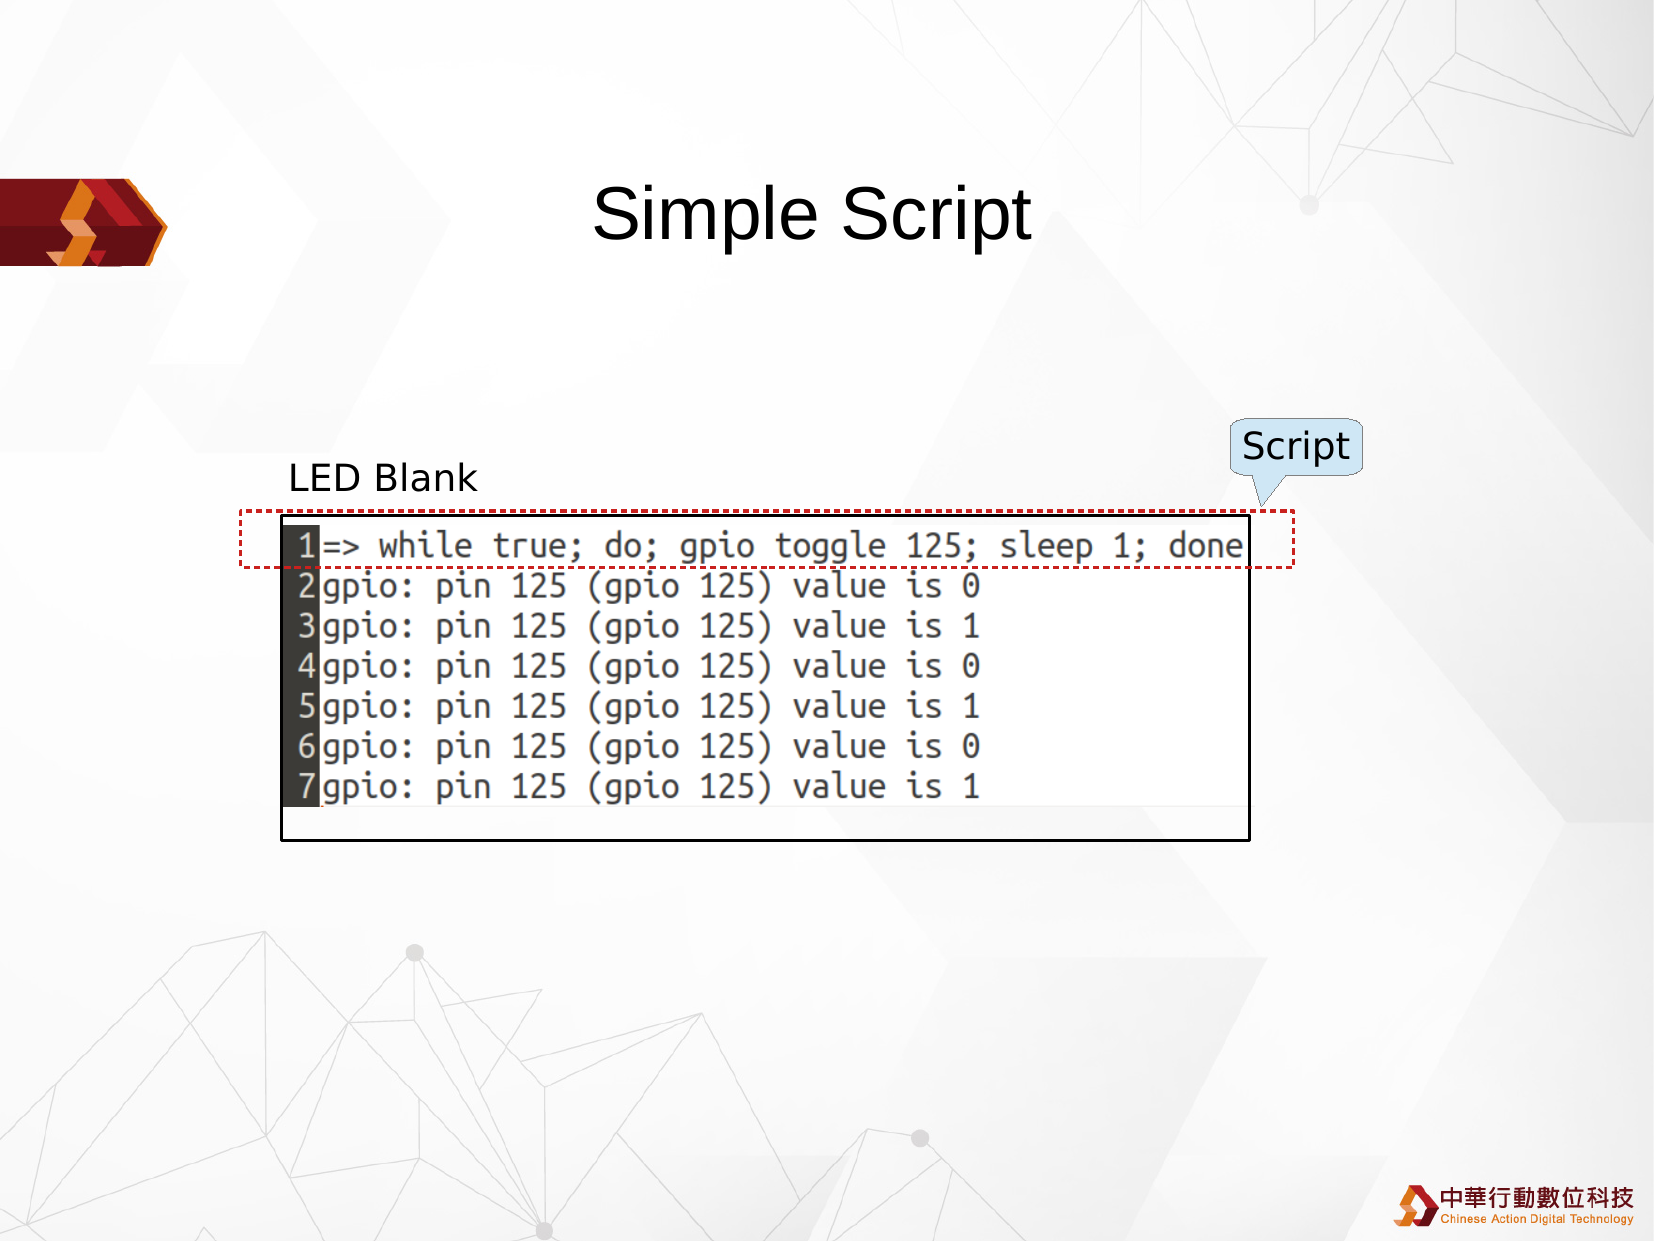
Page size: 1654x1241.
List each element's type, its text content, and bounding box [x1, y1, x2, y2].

picture [0, 0, 1654, 1241]
title Simple Script [118, 129, 1506, 298]
text_box LED Blank [273, 448, 503, 508]
text_box Script [1230, 418, 1363, 507]
